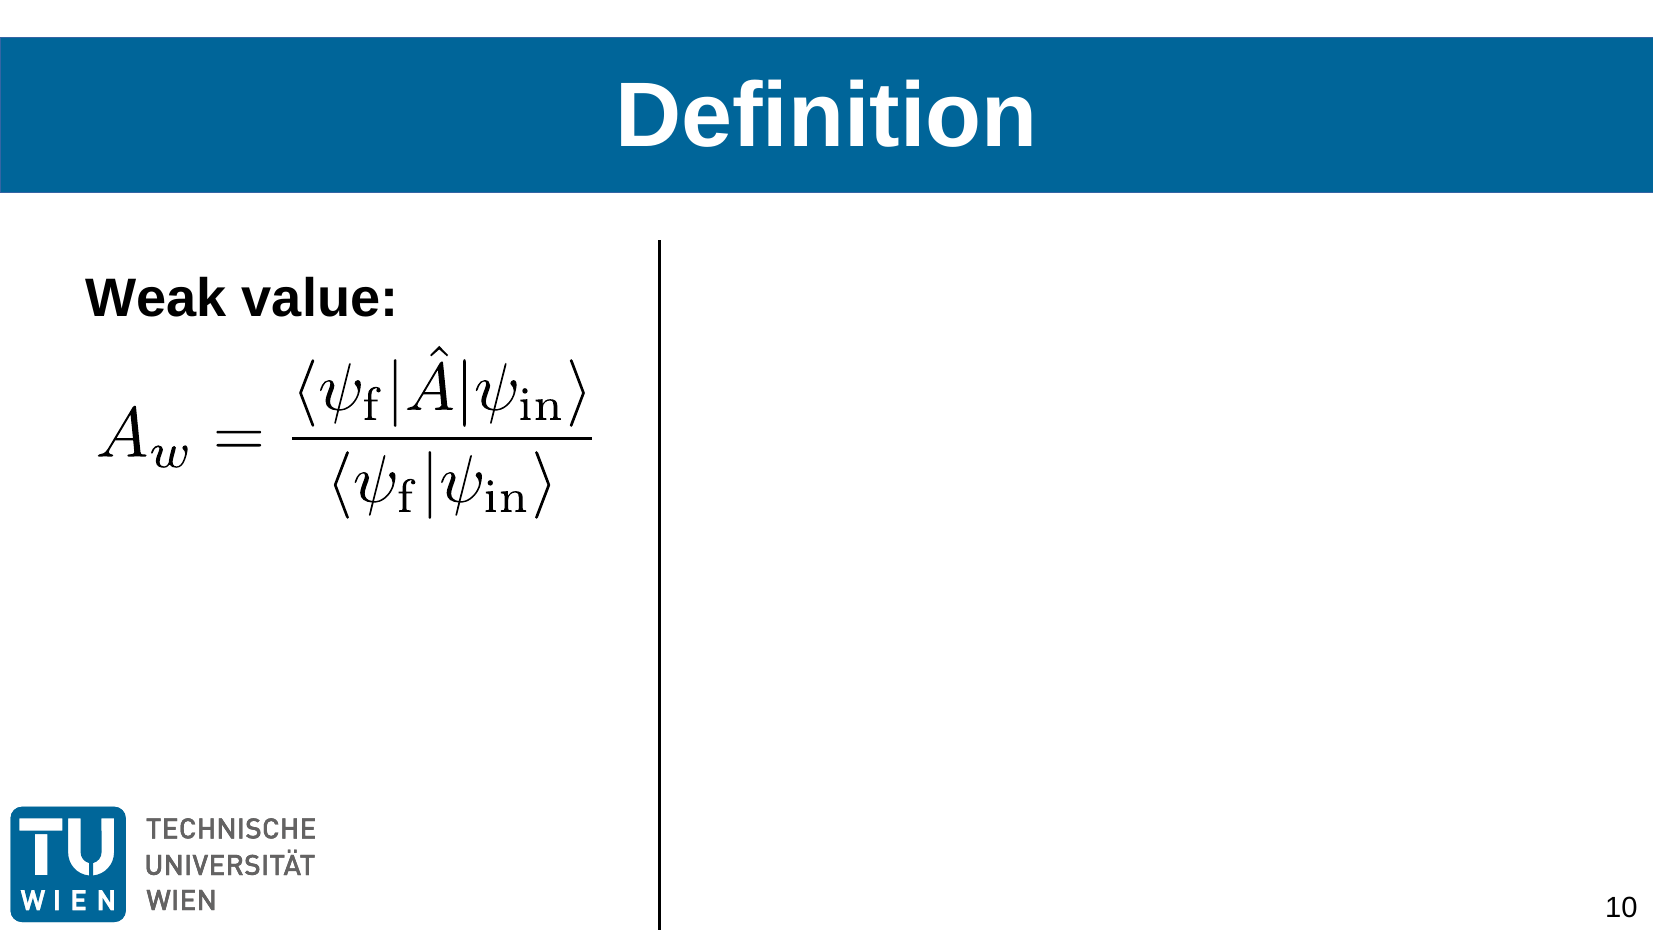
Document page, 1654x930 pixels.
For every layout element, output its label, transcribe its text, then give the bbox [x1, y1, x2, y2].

picture [96, 361, 189, 489]
title Definition [0, 37, 1653, 193]
list Weak value: [85, 267, 406, 345]
picture [195, 334, 606, 530]
